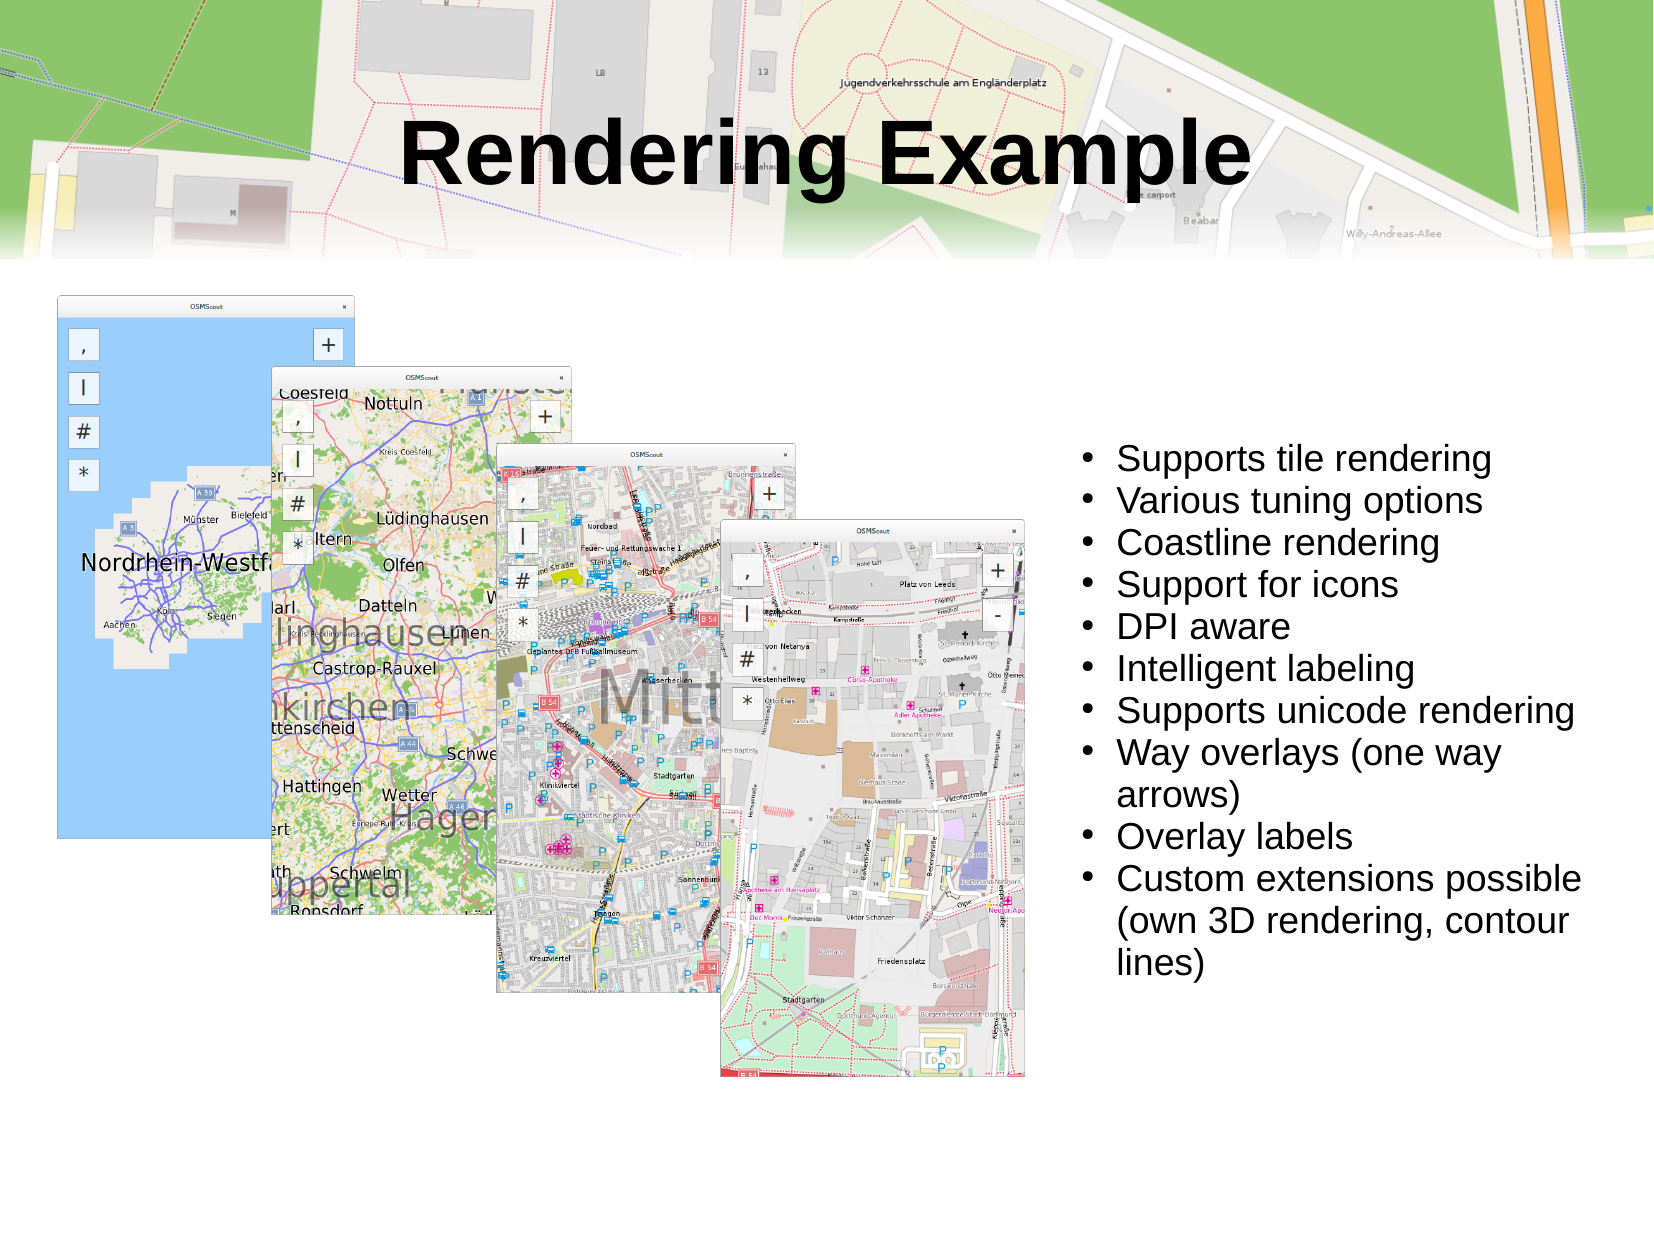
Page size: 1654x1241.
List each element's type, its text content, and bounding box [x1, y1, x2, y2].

text_box Supports tile rendering Various tuning options Coastline rendering Support for icons DPI aware Intelligent labeling Supports unicode rendering Way overlays (one way arrows) Overlay labels Custom extensions possible (own 3D rendering, contour lines) [1066, 429, 1619, 1049]
picture [57, 295, 1025, 1077]
picture [0, 0, 1654, 211]
title Rendering Example [82, 49, 1571, 257]
